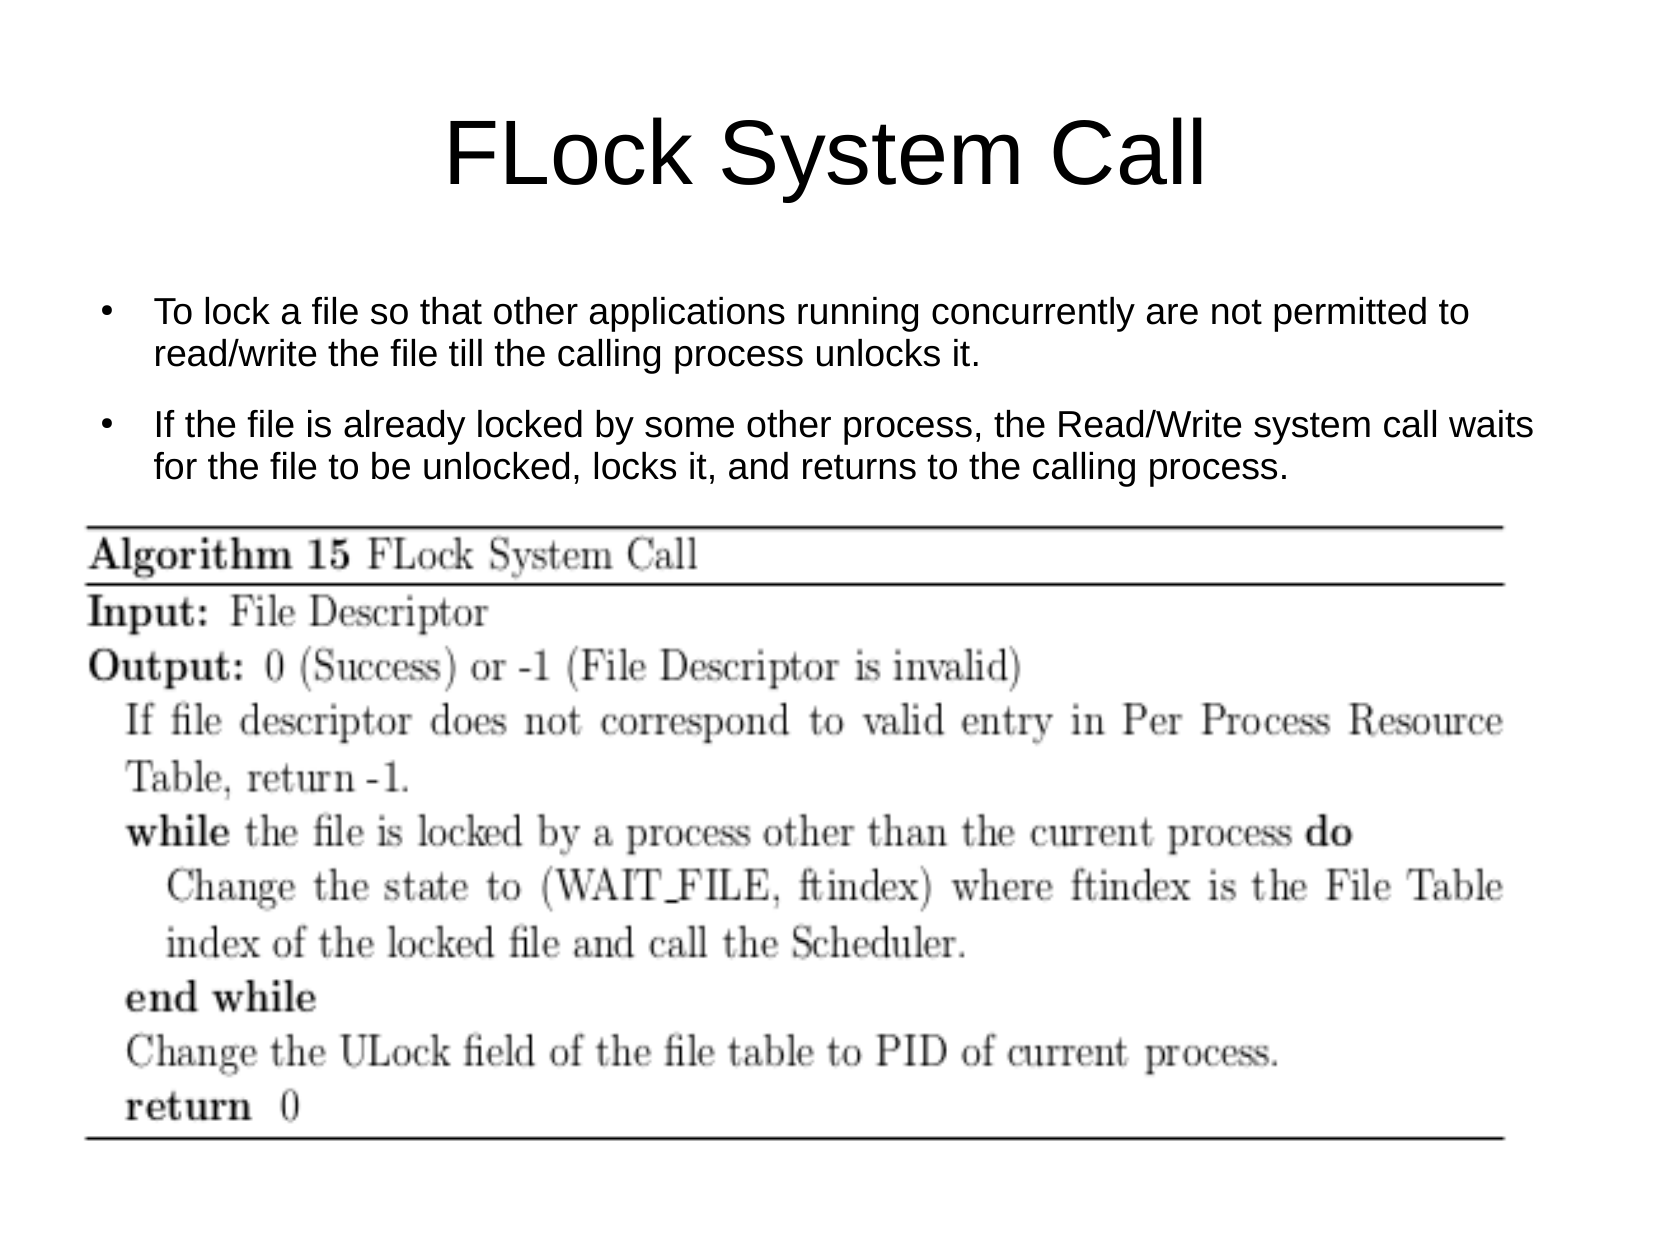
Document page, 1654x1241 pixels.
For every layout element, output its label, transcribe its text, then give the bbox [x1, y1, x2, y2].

picture [70, 504, 1524, 1158]
list To lock a file so that other applications running concurrently are not permitted to read/write the file till the calling process unlocks it. If the file is already locked by some other process, the Read/Write system call waits for the file to be unlocked, locks it, and returns to the calling process. [82, 290, 1571, 1010]
title FLock System Call [82, 49, 1571, 257]
